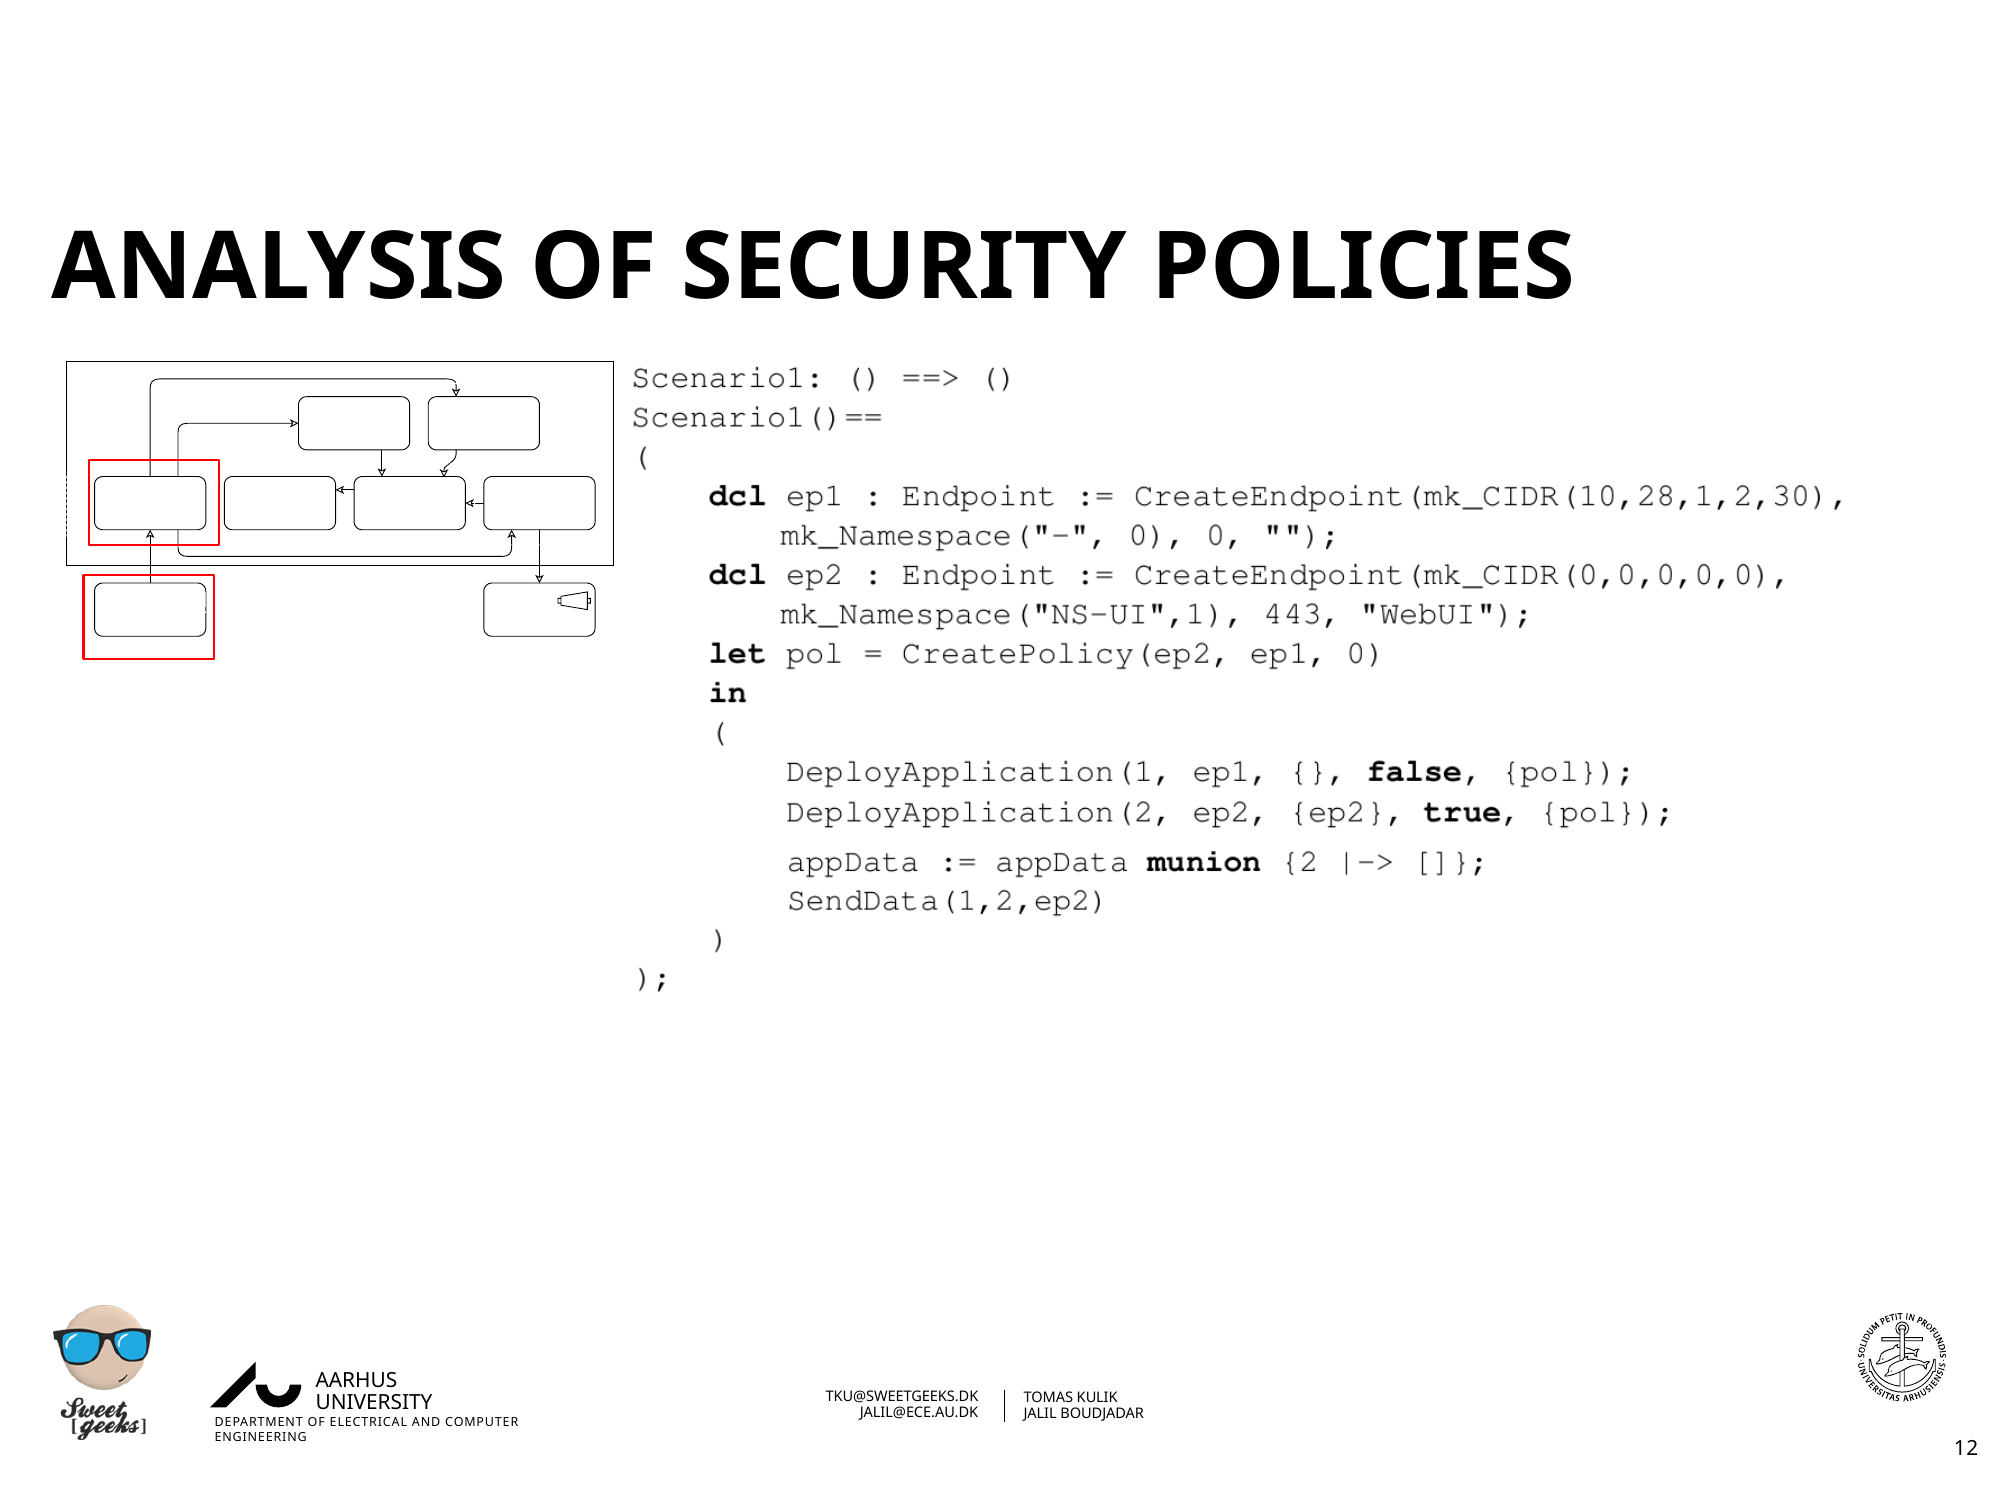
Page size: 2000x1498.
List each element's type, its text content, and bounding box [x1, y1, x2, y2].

text_box Analysis of security policies [51, 32, 1948, 319]
picture [85, 576, 213, 640]
slide_number <number> [1937, 1437, 1979, 1463]
picture [56, 360, 616, 640]
picture [53, 1305, 151, 1440]
picture [630, 359, 1856, 1009]
